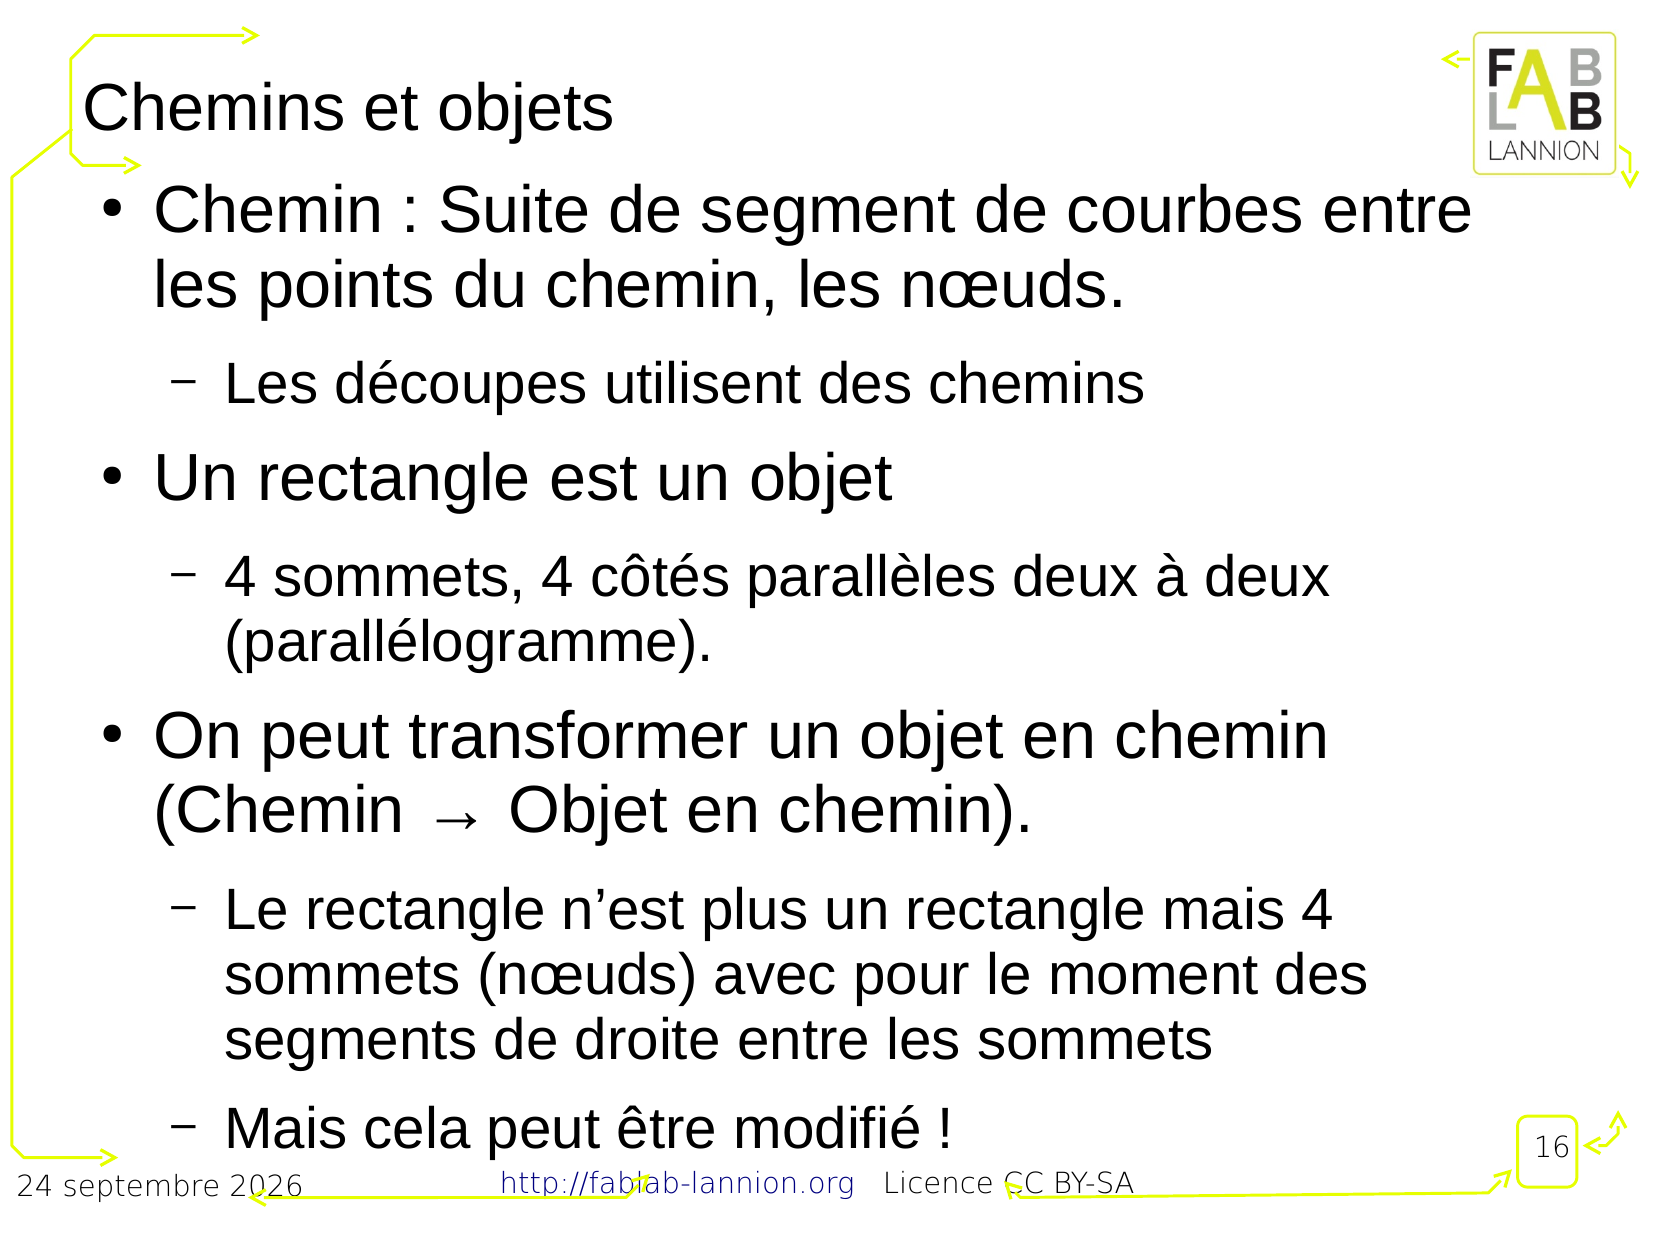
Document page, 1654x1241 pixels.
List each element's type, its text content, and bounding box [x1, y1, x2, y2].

list Chemin : Suite de segment de courbes entre les points du chemin, les nœuds. Les découpes utilisent des chemins Un rectangle est un objet 4 sommets, 4 côtés parallèles deux à deux (parallélogramme). On peut transformer un objet en chemin (Chemin → Objet en chemin). Le rectangle n’est plus un rectangle mais 4 sommets (nœuds) avec pour le moment des segments de droite entre les sommets Mais cela peut être modifié ! [82, 172, 1571, 981]
title Chemins et objets [82, 49, 1441, 166]
picture [1470, 29, 1619, 178]
